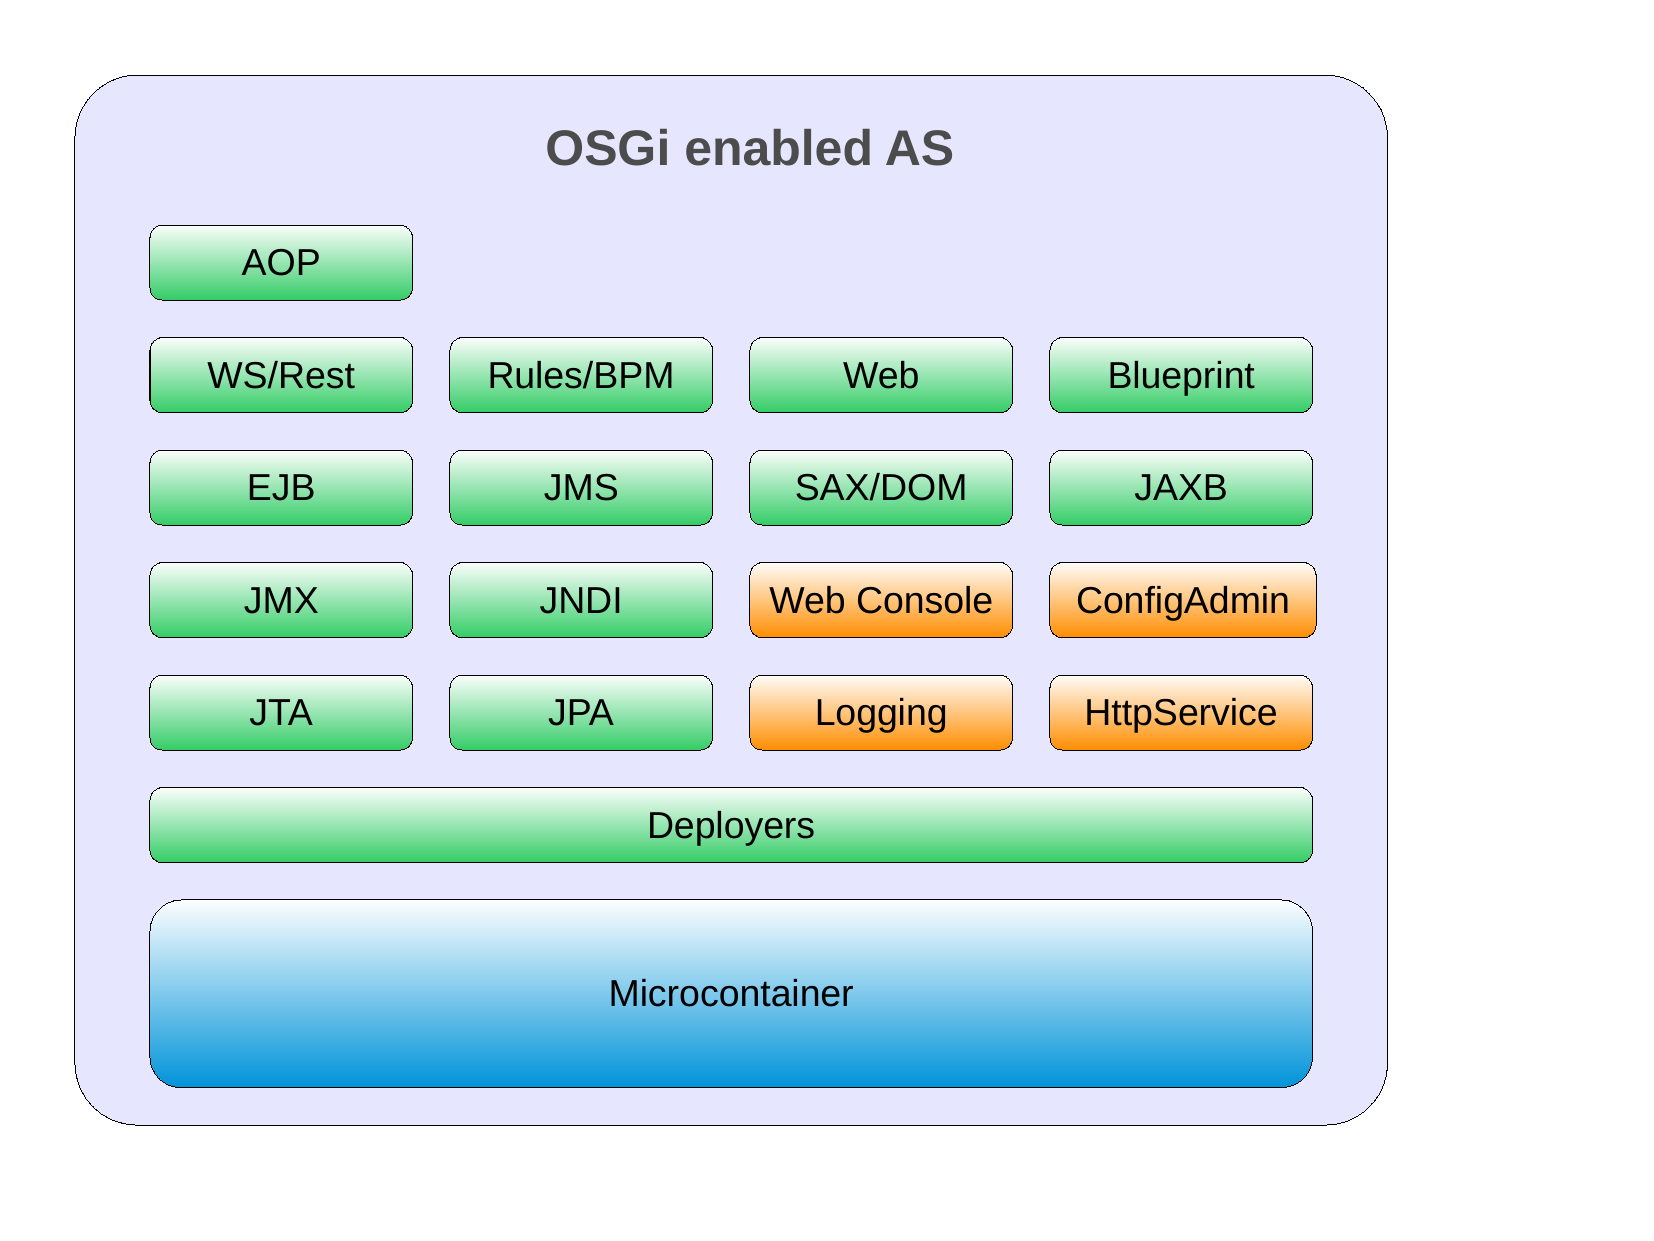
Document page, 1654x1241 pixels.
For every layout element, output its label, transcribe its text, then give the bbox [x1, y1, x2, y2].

text_box ConfigAdmin [1049, 562, 1317, 638]
text_box AOP [149, 225, 413, 301]
text_box OSGi enabled AS [412, 112, 1088, 184]
text_box Deployers [149, 787, 1313, 863]
text_box [74, 75, 1388, 1126]
text_box EJB [149, 450, 413, 526]
text_box JMX [149, 562, 413, 638]
text_box JPA [449, 675, 713, 751]
text_box JNDI [449, 562, 713, 638]
text_box WS/Rest [150, 337, 413, 413]
text_box JMS [449, 450, 713, 526]
text_box Logging [749, 675, 1013, 751]
text_box Rules/BPM [449, 337, 713, 413]
text_box Web Console [749, 562, 1013, 638]
text_box Microcontainer [149, 899, 1313, 1088]
text_box SAX/DOM [749, 450, 1013, 526]
text_box JTA [149, 675, 413, 751]
text_box HttpService [1049, 675, 1313, 751]
text_box JAXB [1049, 450, 1313, 526]
text_box Blueprint [1049, 337, 1313, 413]
text_box Web [749, 337, 1013, 413]
